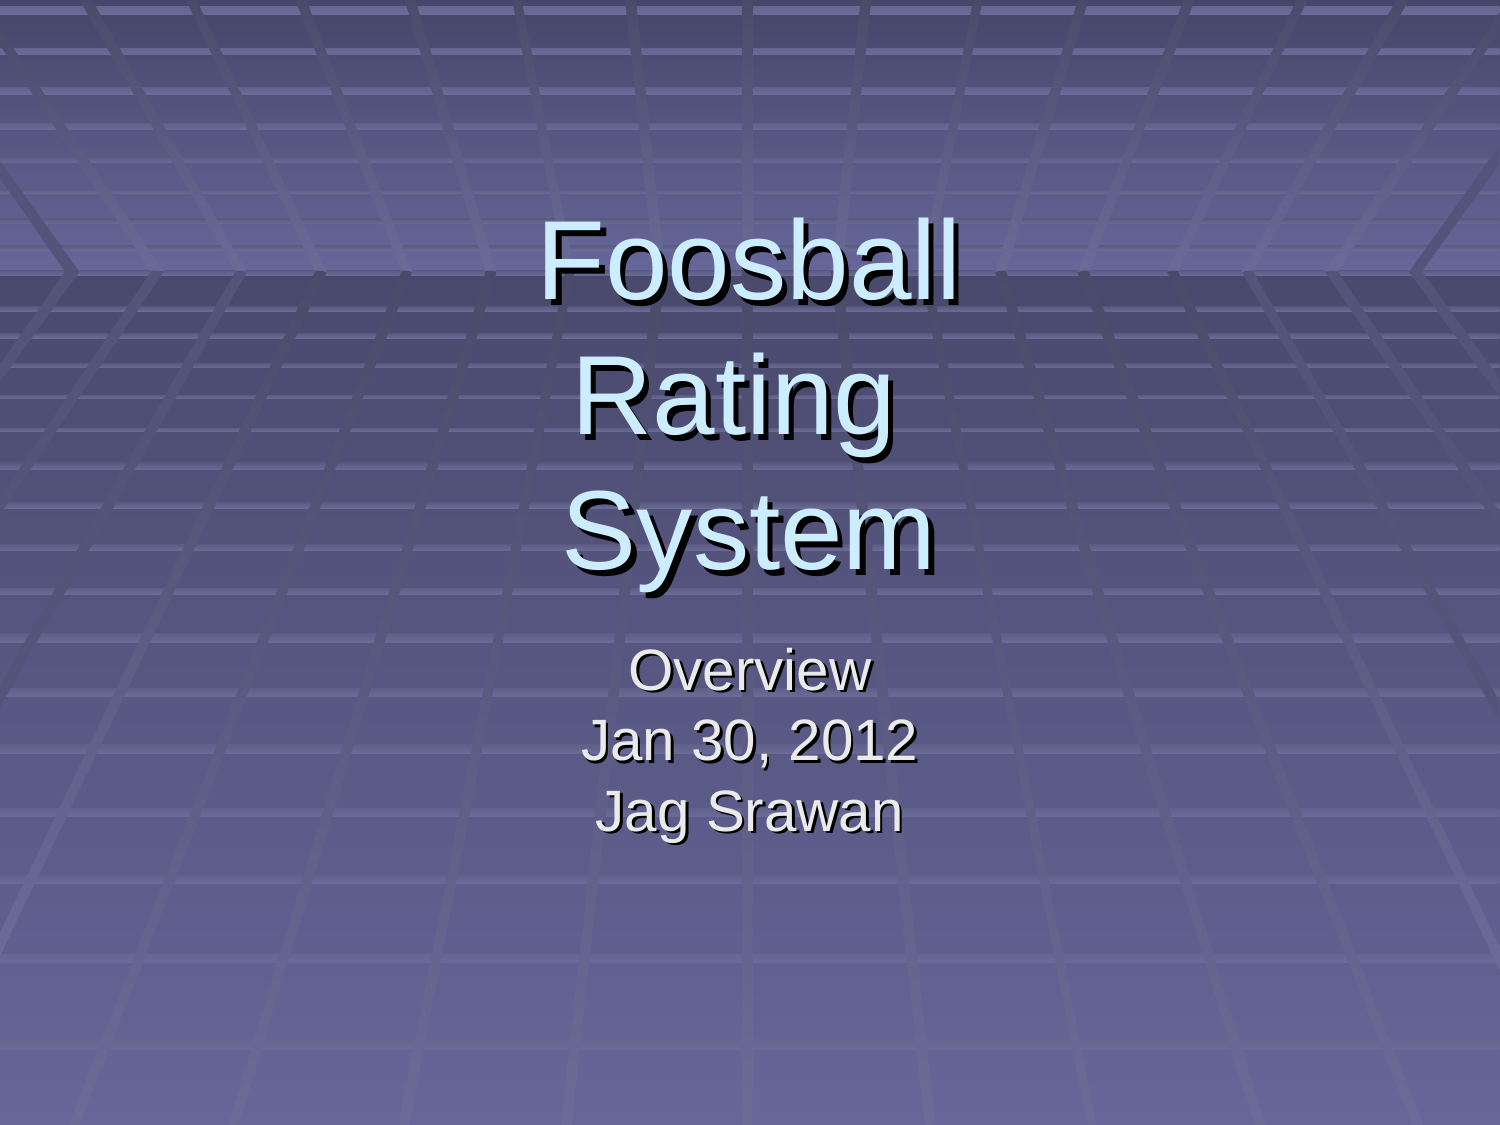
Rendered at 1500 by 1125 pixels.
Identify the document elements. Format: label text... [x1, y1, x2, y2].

subtitle Overview Jan 30, 2012 Jag Srawan [225, 637, 1276, 926]
title Foosball Rating System [74, 179, 1425, 601]
